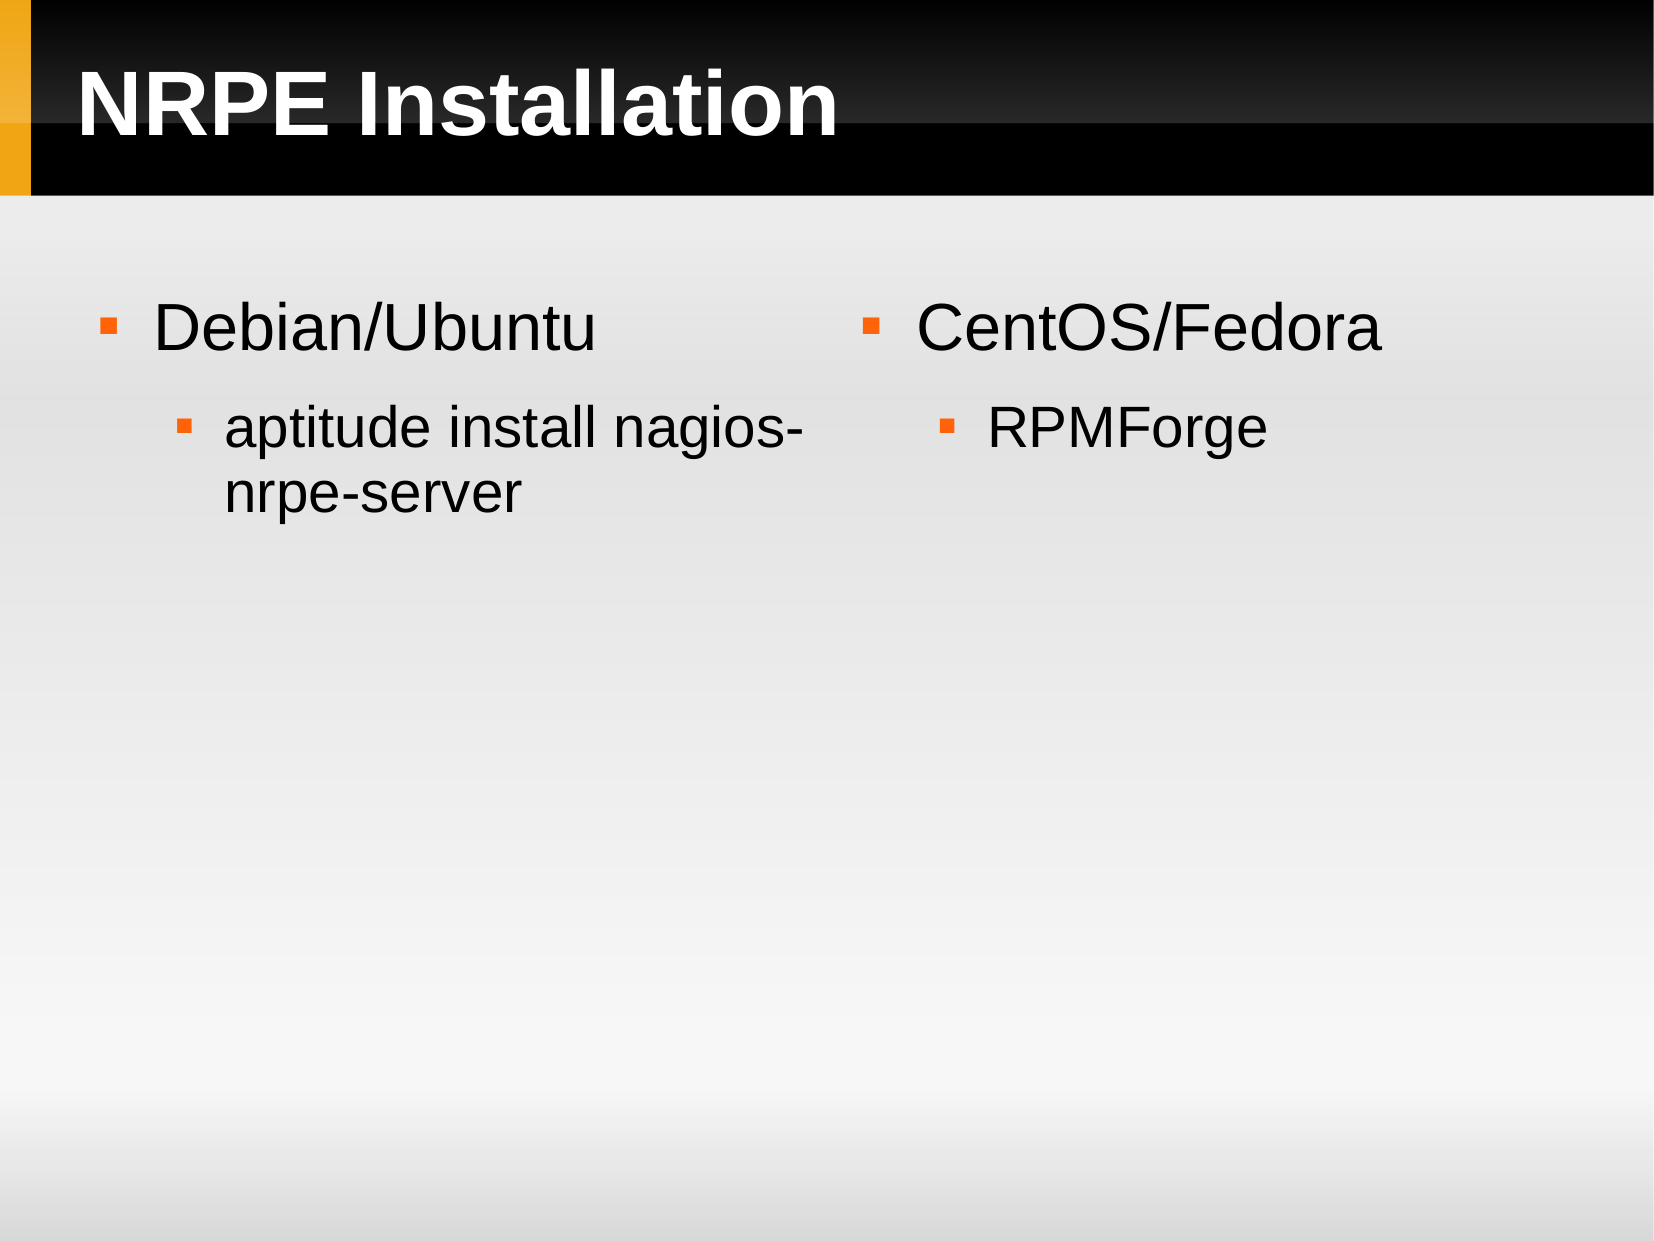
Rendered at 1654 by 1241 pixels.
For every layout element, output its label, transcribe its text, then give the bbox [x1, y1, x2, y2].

list Debian/Ubuntu aptitude install nagios-nrpe-server [82, 290, 809, 1094]
list CentOS/Fedora RPMForge [845, 290, 1572, 1094]
picture [0, 0, 1654, 1241]
title NRPE Installation [76, 0, 1565, 208]
